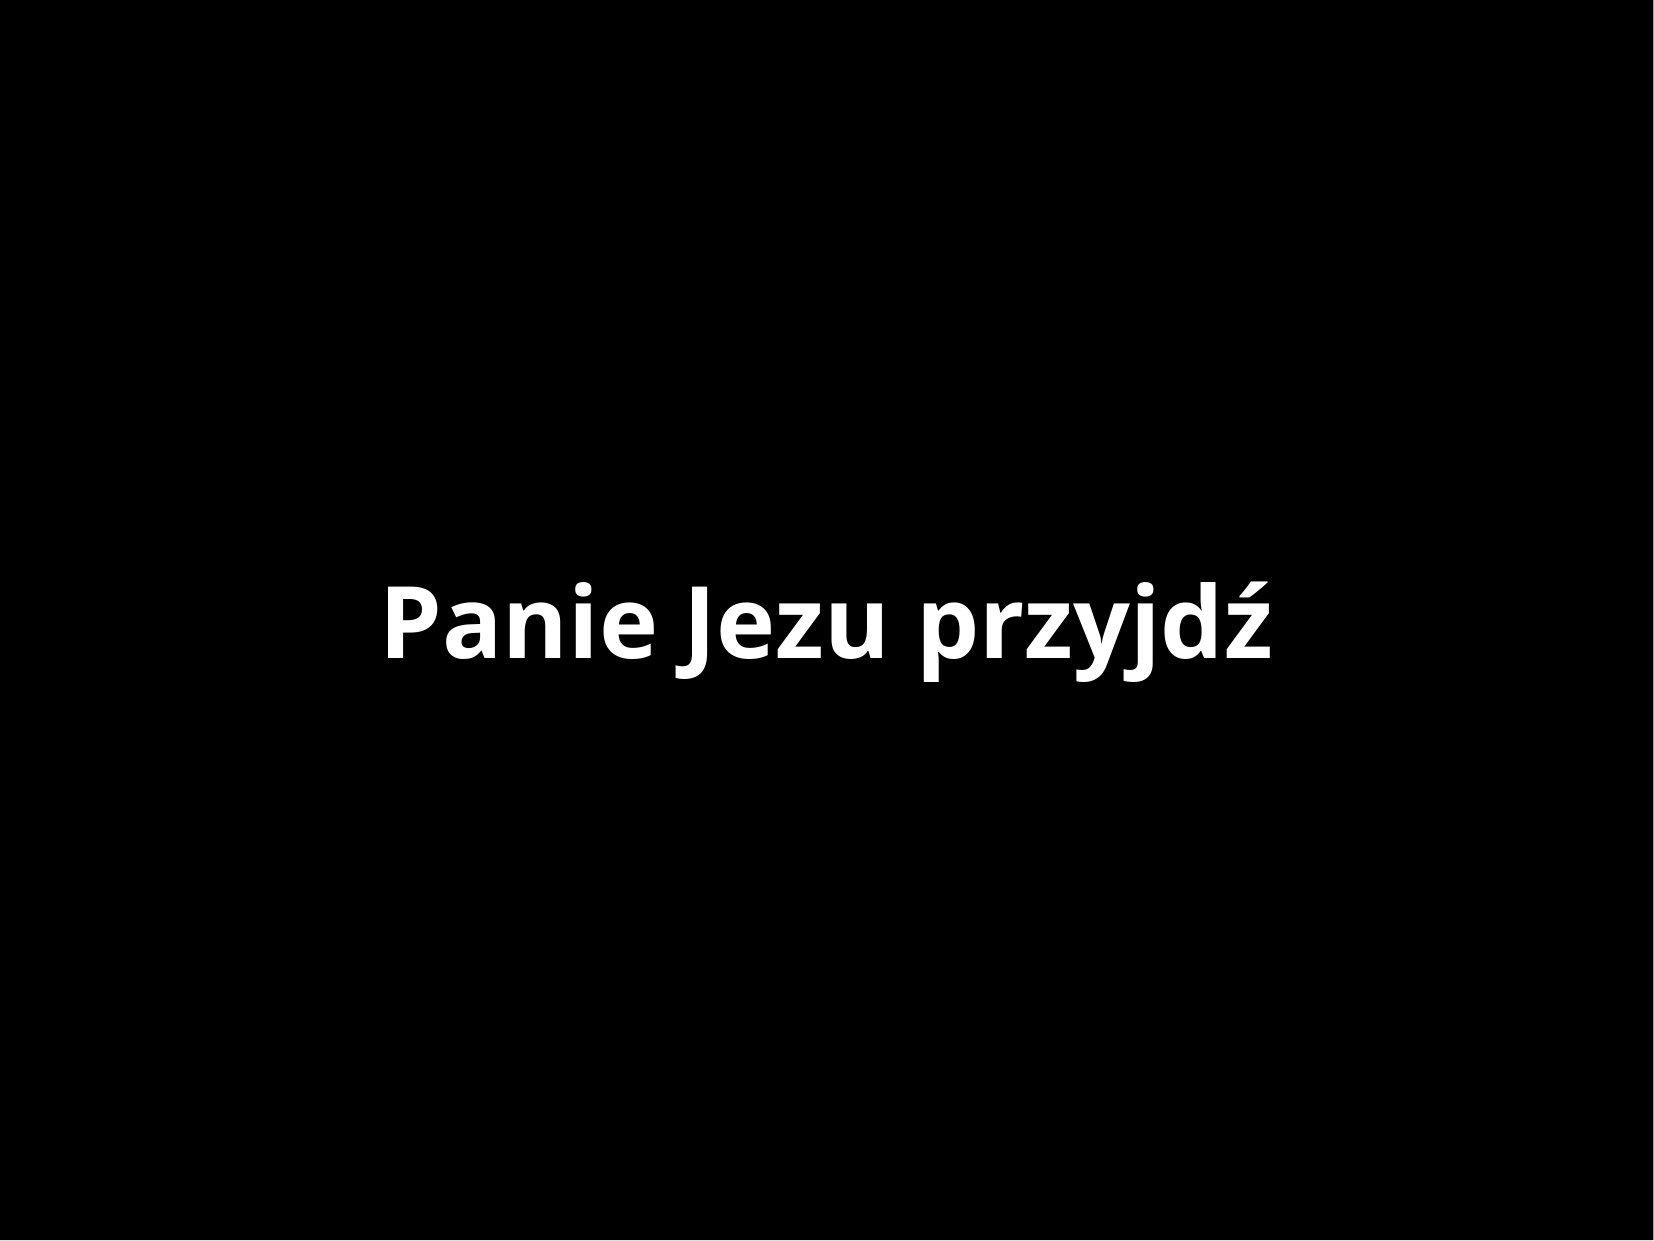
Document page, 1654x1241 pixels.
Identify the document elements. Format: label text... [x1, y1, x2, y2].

title Panie Jezu przyjdź [0, 0, 1654, 1241]
